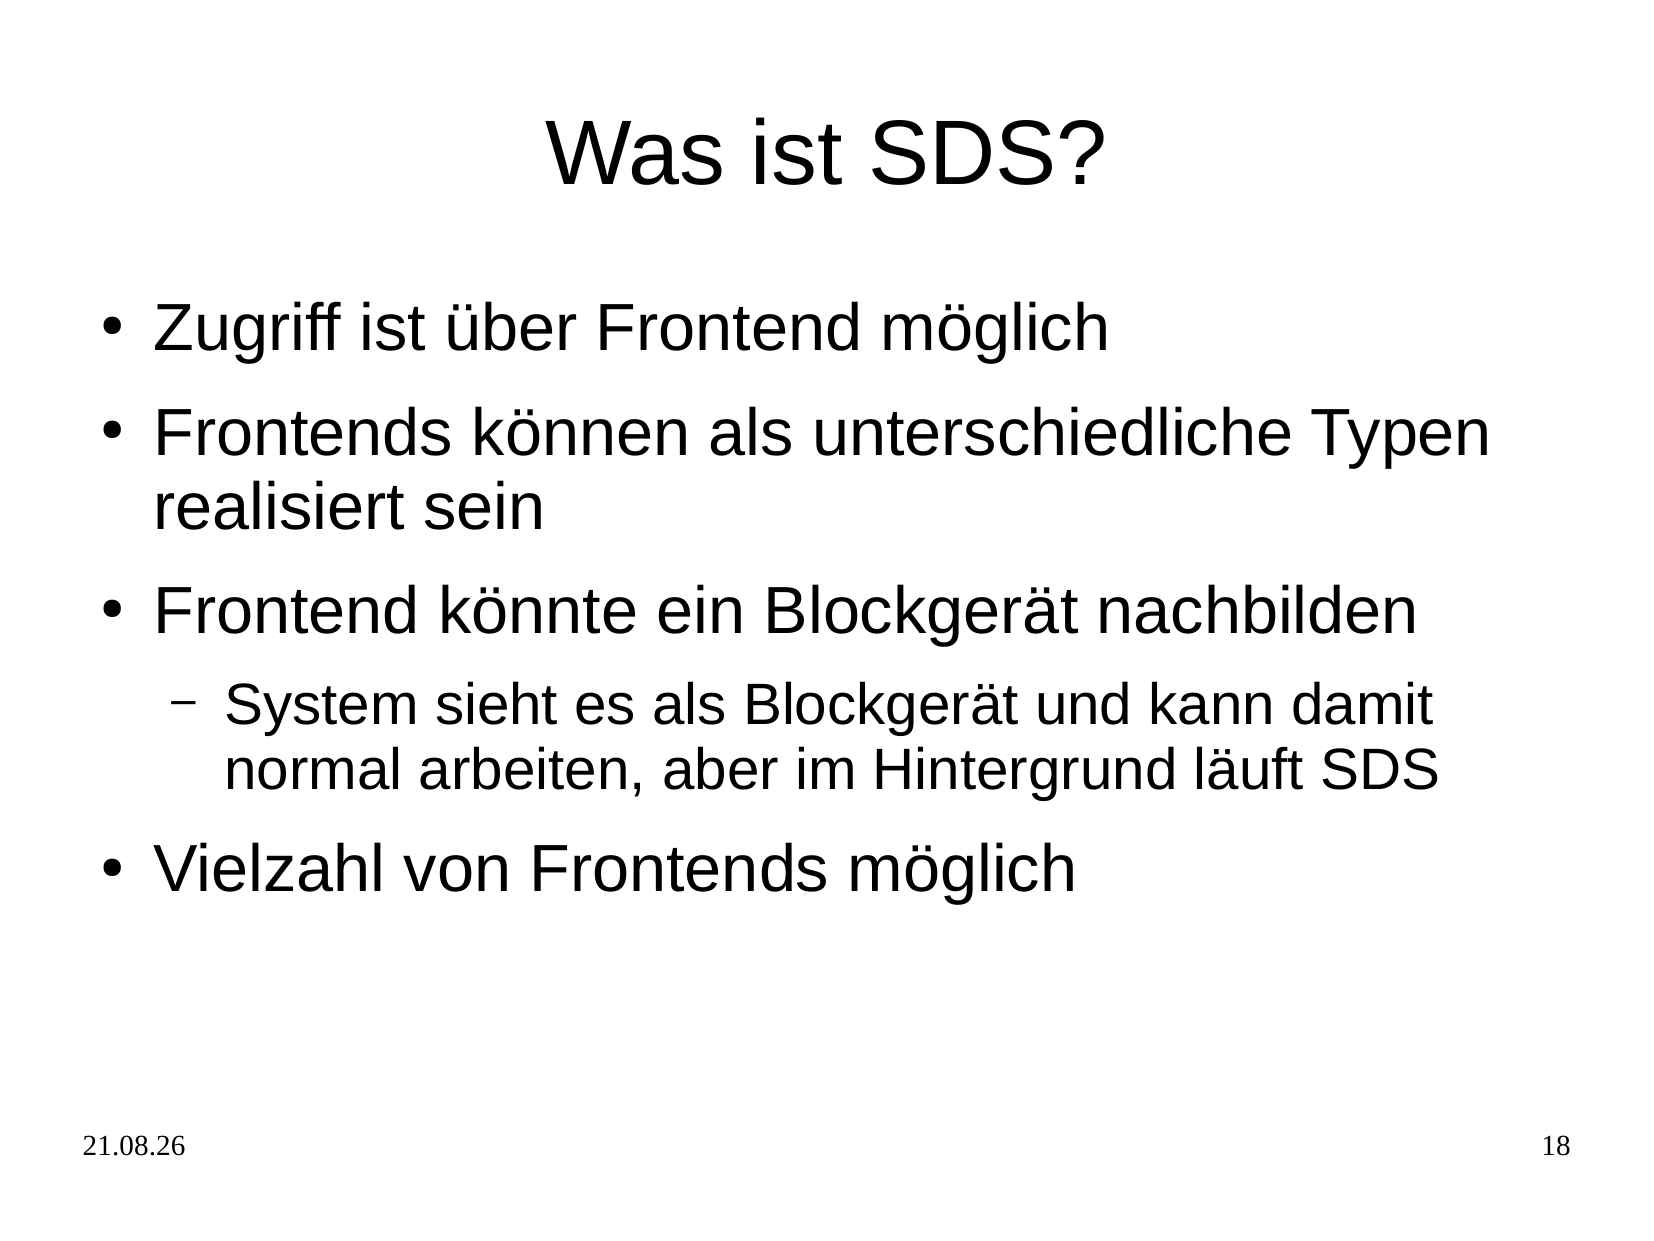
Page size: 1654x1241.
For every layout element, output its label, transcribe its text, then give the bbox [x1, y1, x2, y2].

list Zugriff ist über Frontend möglich Frontends können als unterschiedliche Typen realisiert sein Frontend könnte ein Blockgerät nachbilden System sieht es als Blockgerät und kann damit normal arbeiten, aber im Hintergrund läuft SDS Vielzahl von Frontends möglich [82, 290, 1571, 1010]
title Was ist SDS? [82, 49, 1571, 257]
